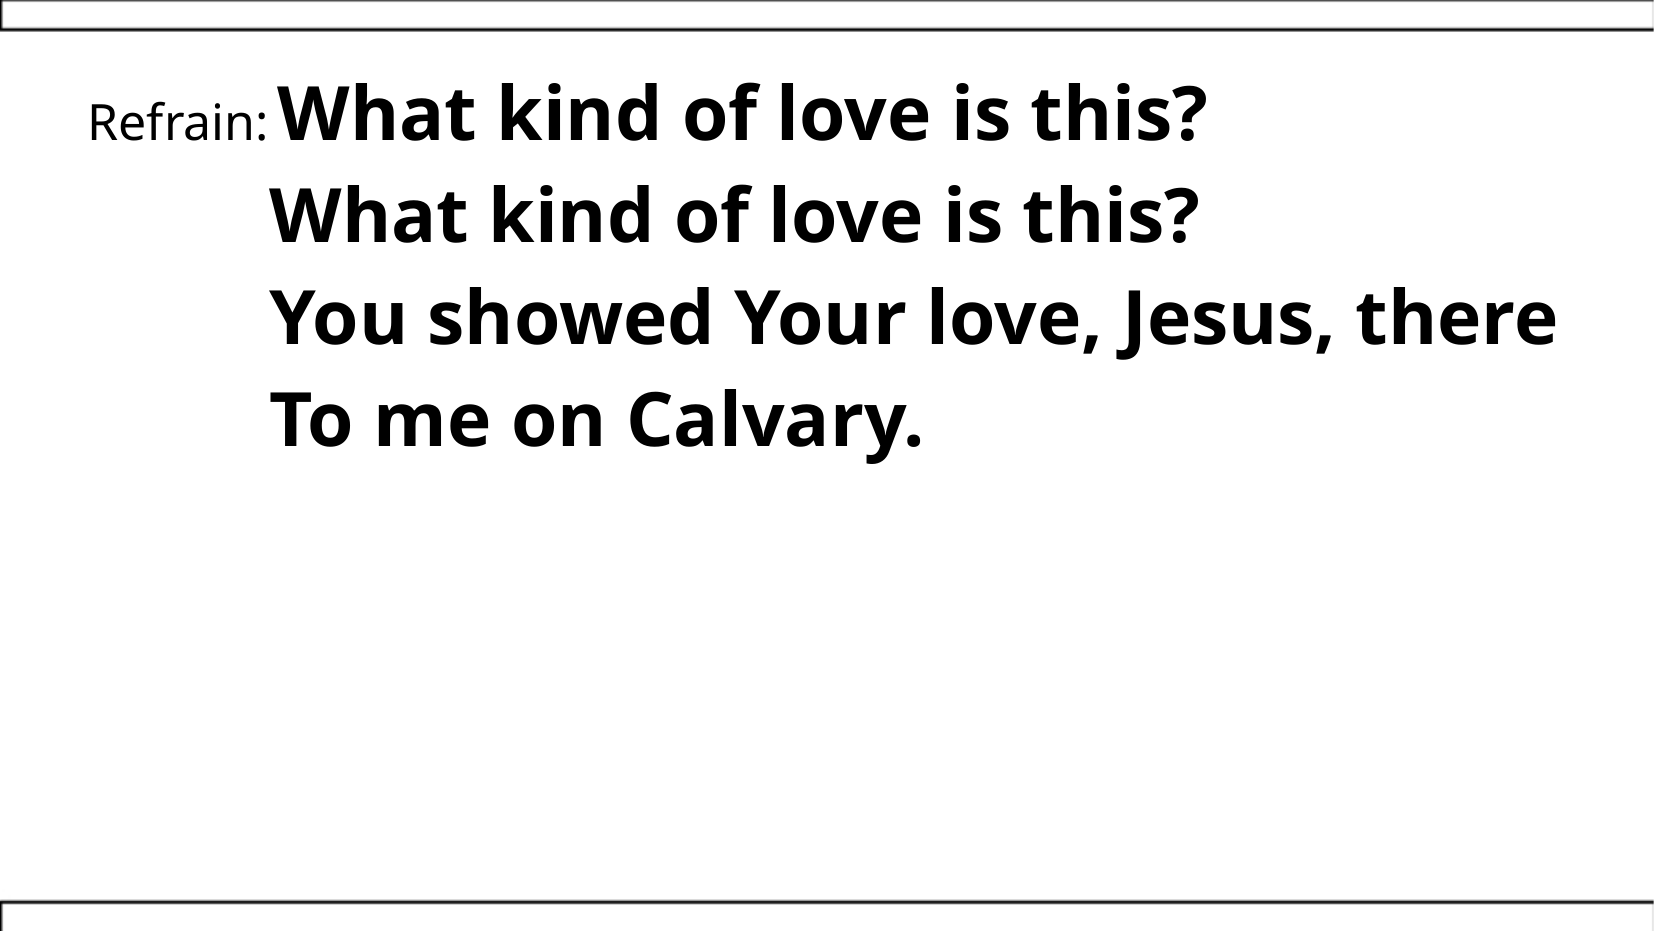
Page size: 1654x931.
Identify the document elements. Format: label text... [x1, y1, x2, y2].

text_box Refrain: What kind of love is this? What kind of love is this? You showed Your love, Jesus, there To me on Calvary. [60, 52, 1576, 866]
picture [0, 0, 1654, 931]
